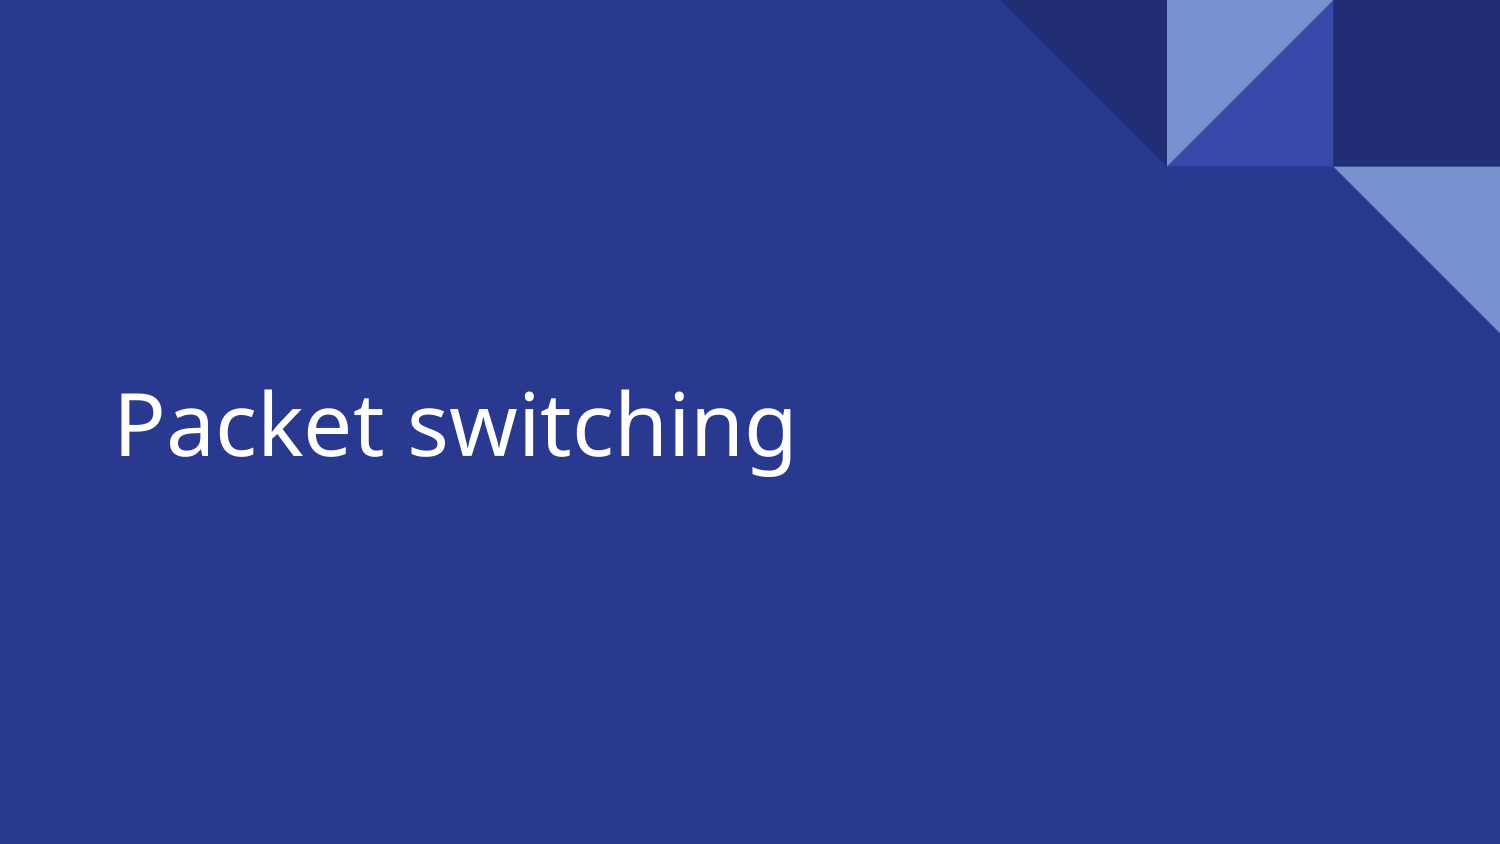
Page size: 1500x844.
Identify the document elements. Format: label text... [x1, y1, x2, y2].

title Packet switching [98, 353, 1447, 491]
